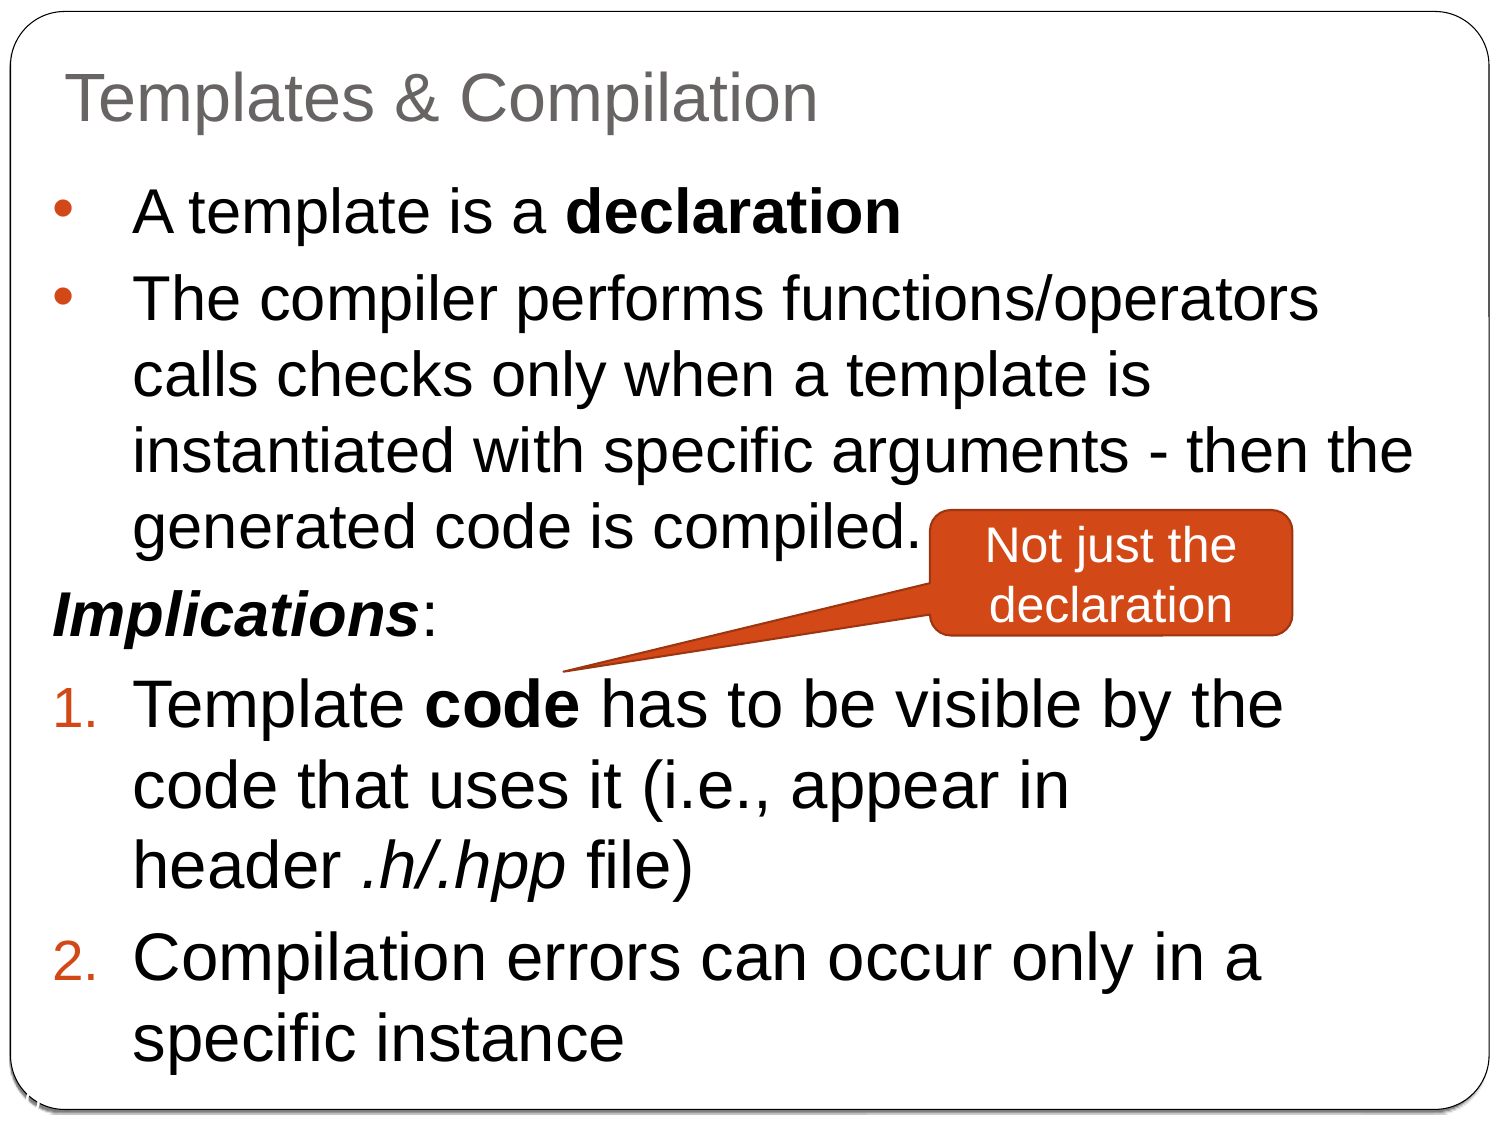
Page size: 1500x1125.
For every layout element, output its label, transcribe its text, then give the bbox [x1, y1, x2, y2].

text_box Not just the declaration [563, 510, 1293, 672]
slide_number <number> [0, 1074, 50, 1125]
list A template is a declaration The compiler performs functions/operators calls checks only when a template is instantiated with specific arguments - then the generated code is compiled. Implications: Template code has to be visible by the code that uses it (i.e., appear in header .h/.hpp file) Compilation errors can occur only in a specific instance [37, 162, 1463, 1088]
title Templates & Compilation [50, 45, 1450, 150]
